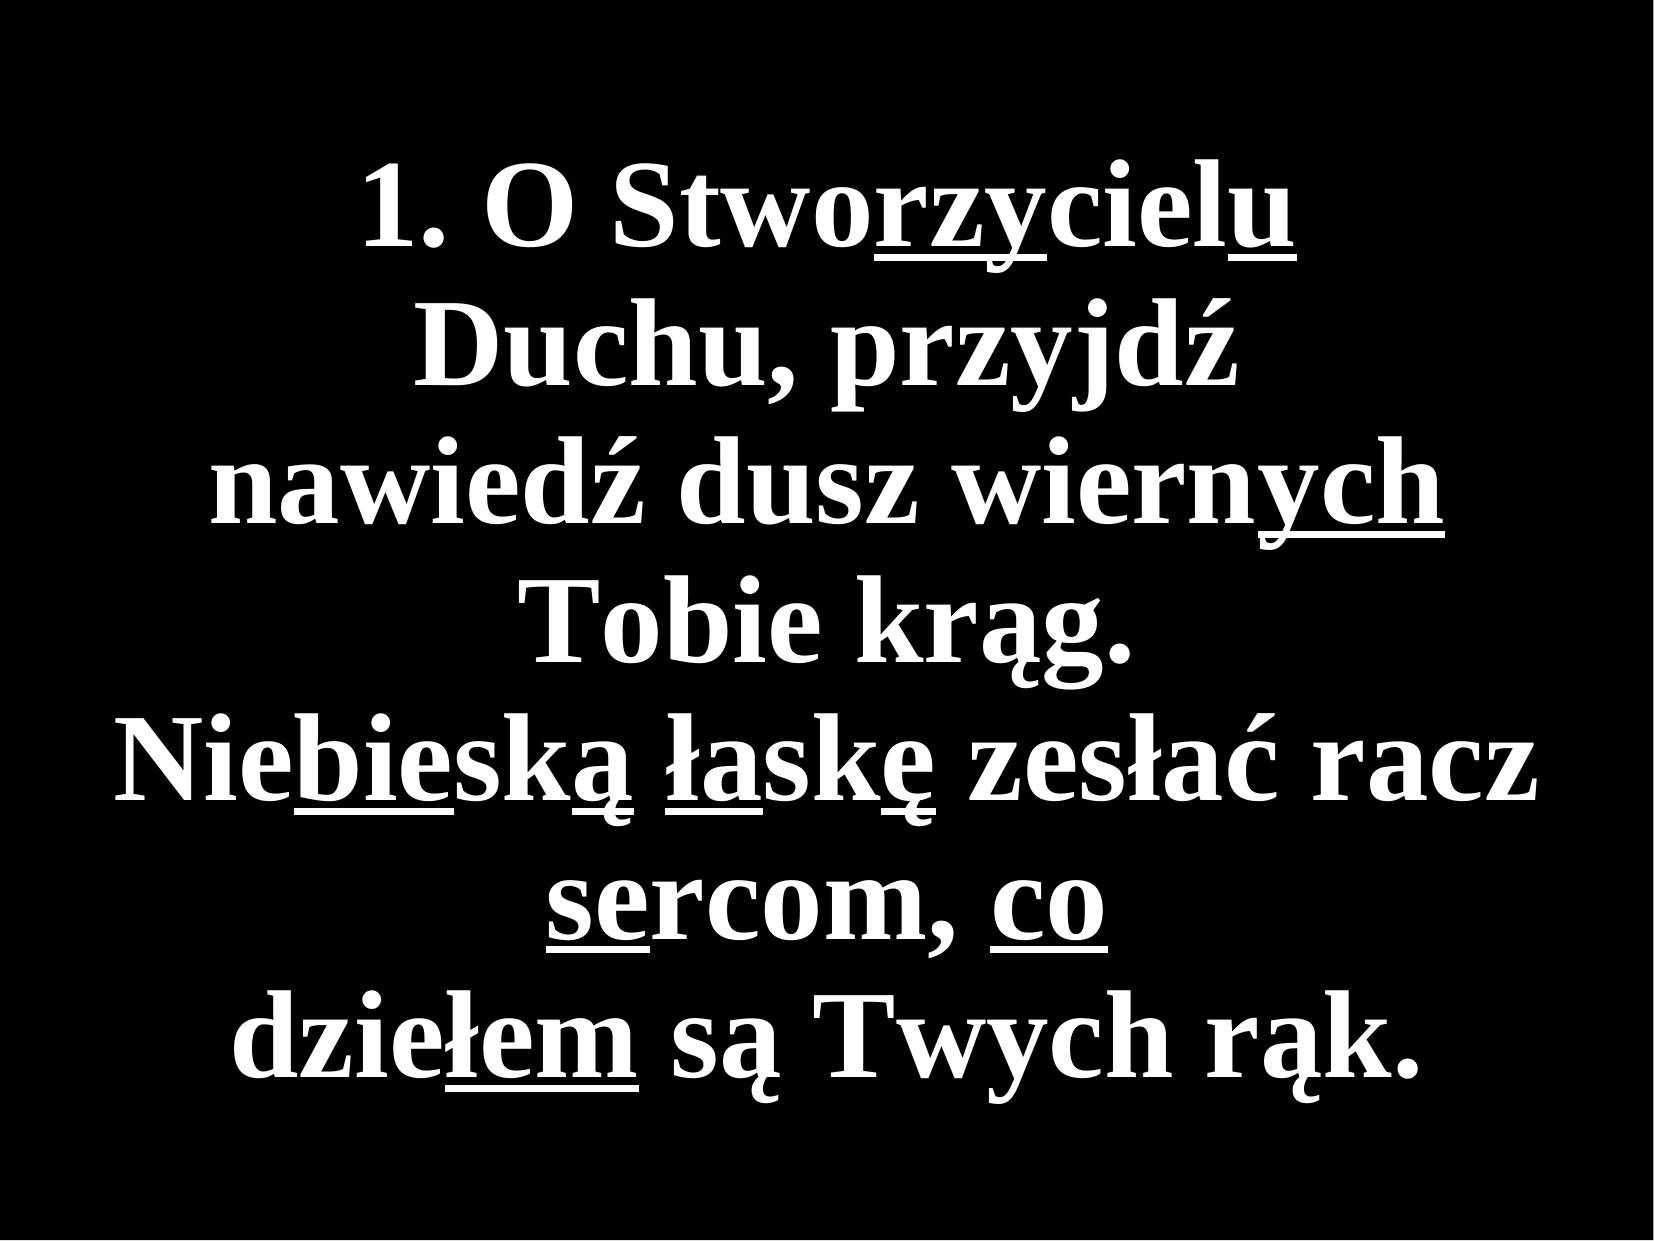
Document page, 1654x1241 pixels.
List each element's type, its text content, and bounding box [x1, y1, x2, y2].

title 1. O Stworzycielu Duchu, przyjdź nawiedź dusz wiernych Tobie krąg. Niebieską łaskę zesłać racz sercom, co dziełem są Twych rąk. [0, 0, 1654, 1241]
